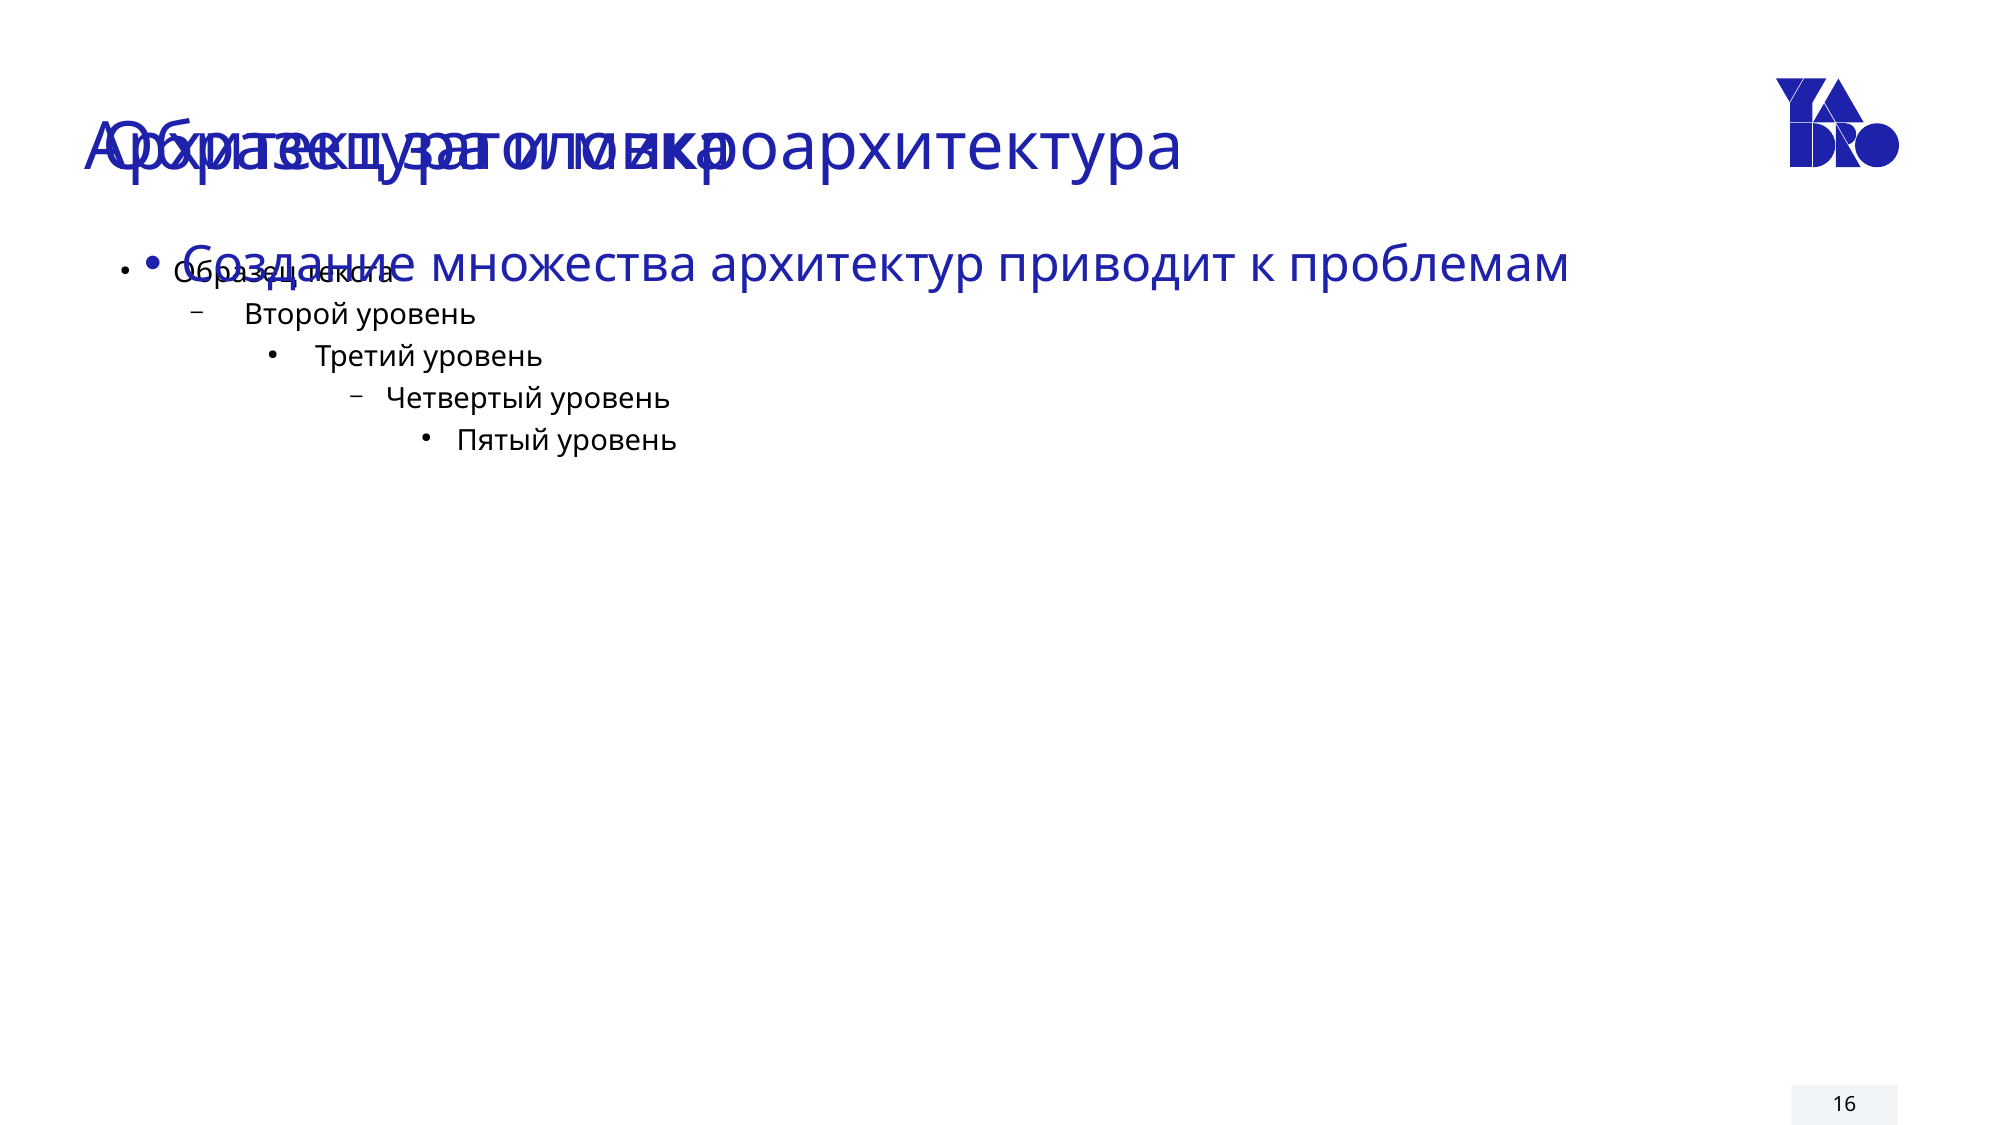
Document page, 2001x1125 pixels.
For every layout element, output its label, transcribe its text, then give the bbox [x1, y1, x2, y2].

title Архитектура и микроархитектура [84, 109, 1674, 205]
list Создание множества архитектур приводит к проблемам [144, 237, 1869, 932]
